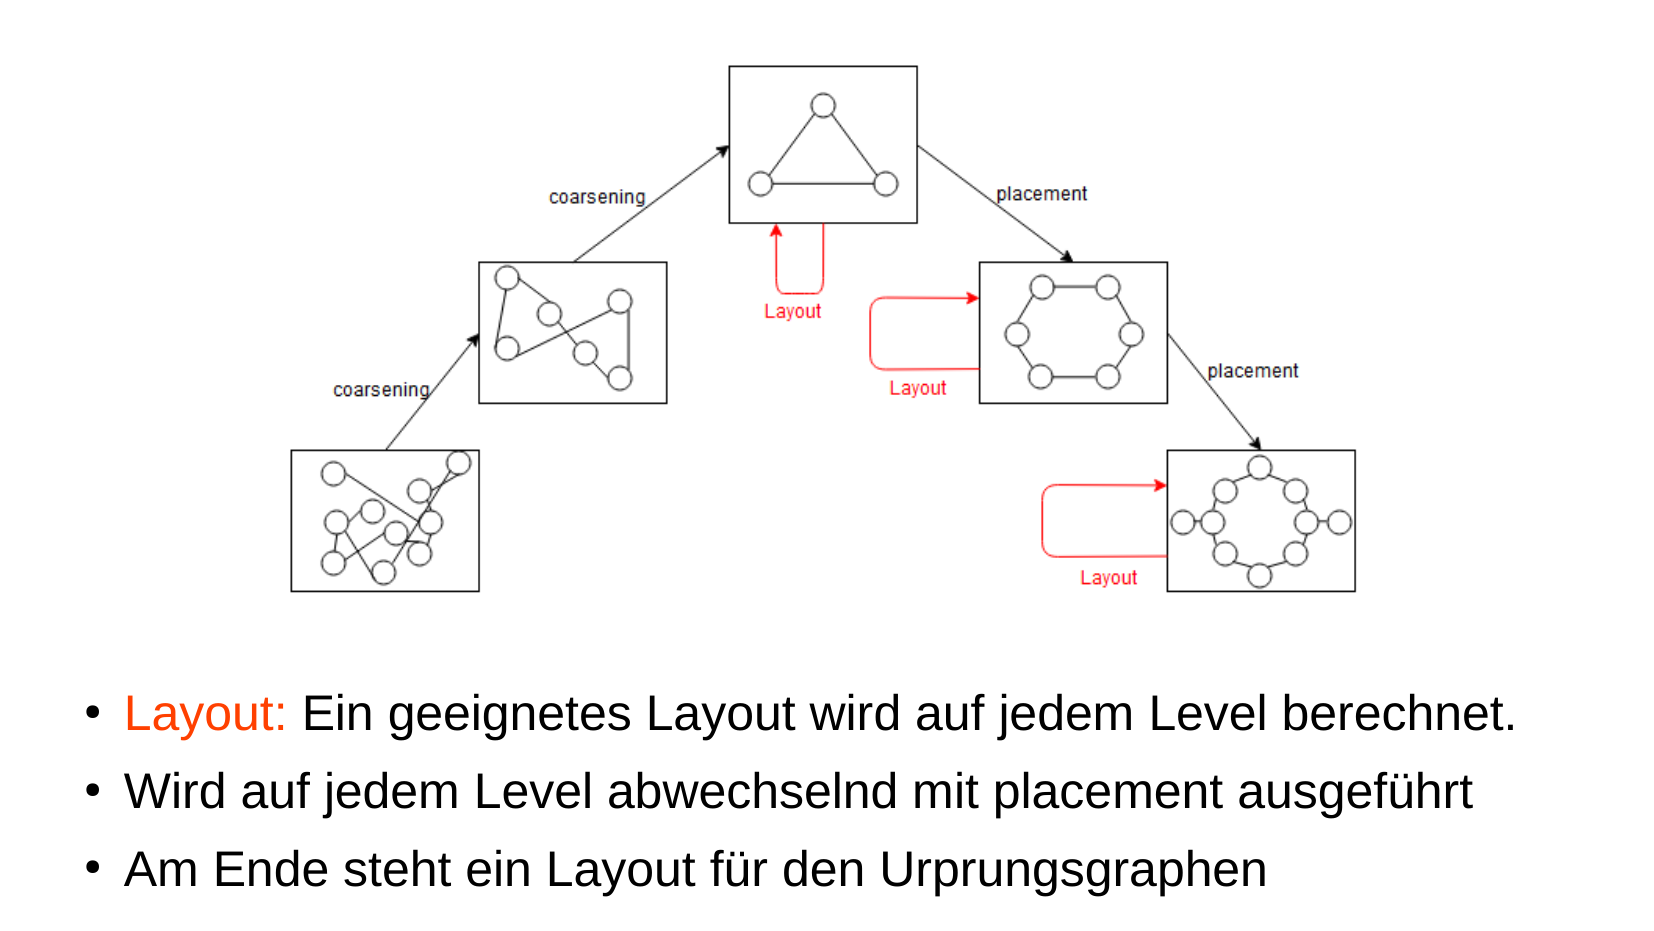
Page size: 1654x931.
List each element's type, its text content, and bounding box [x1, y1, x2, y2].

picture [283, 58, 1364, 605]
list Layout: Ein geeignetes Layout wird auf jedem Level berechnet. Wird auf jedem Level abwechselnd mit placement ausgeführt Am Ende steht ein Layout für den Urprungsgraphen [70, 685, 1560, 921]
